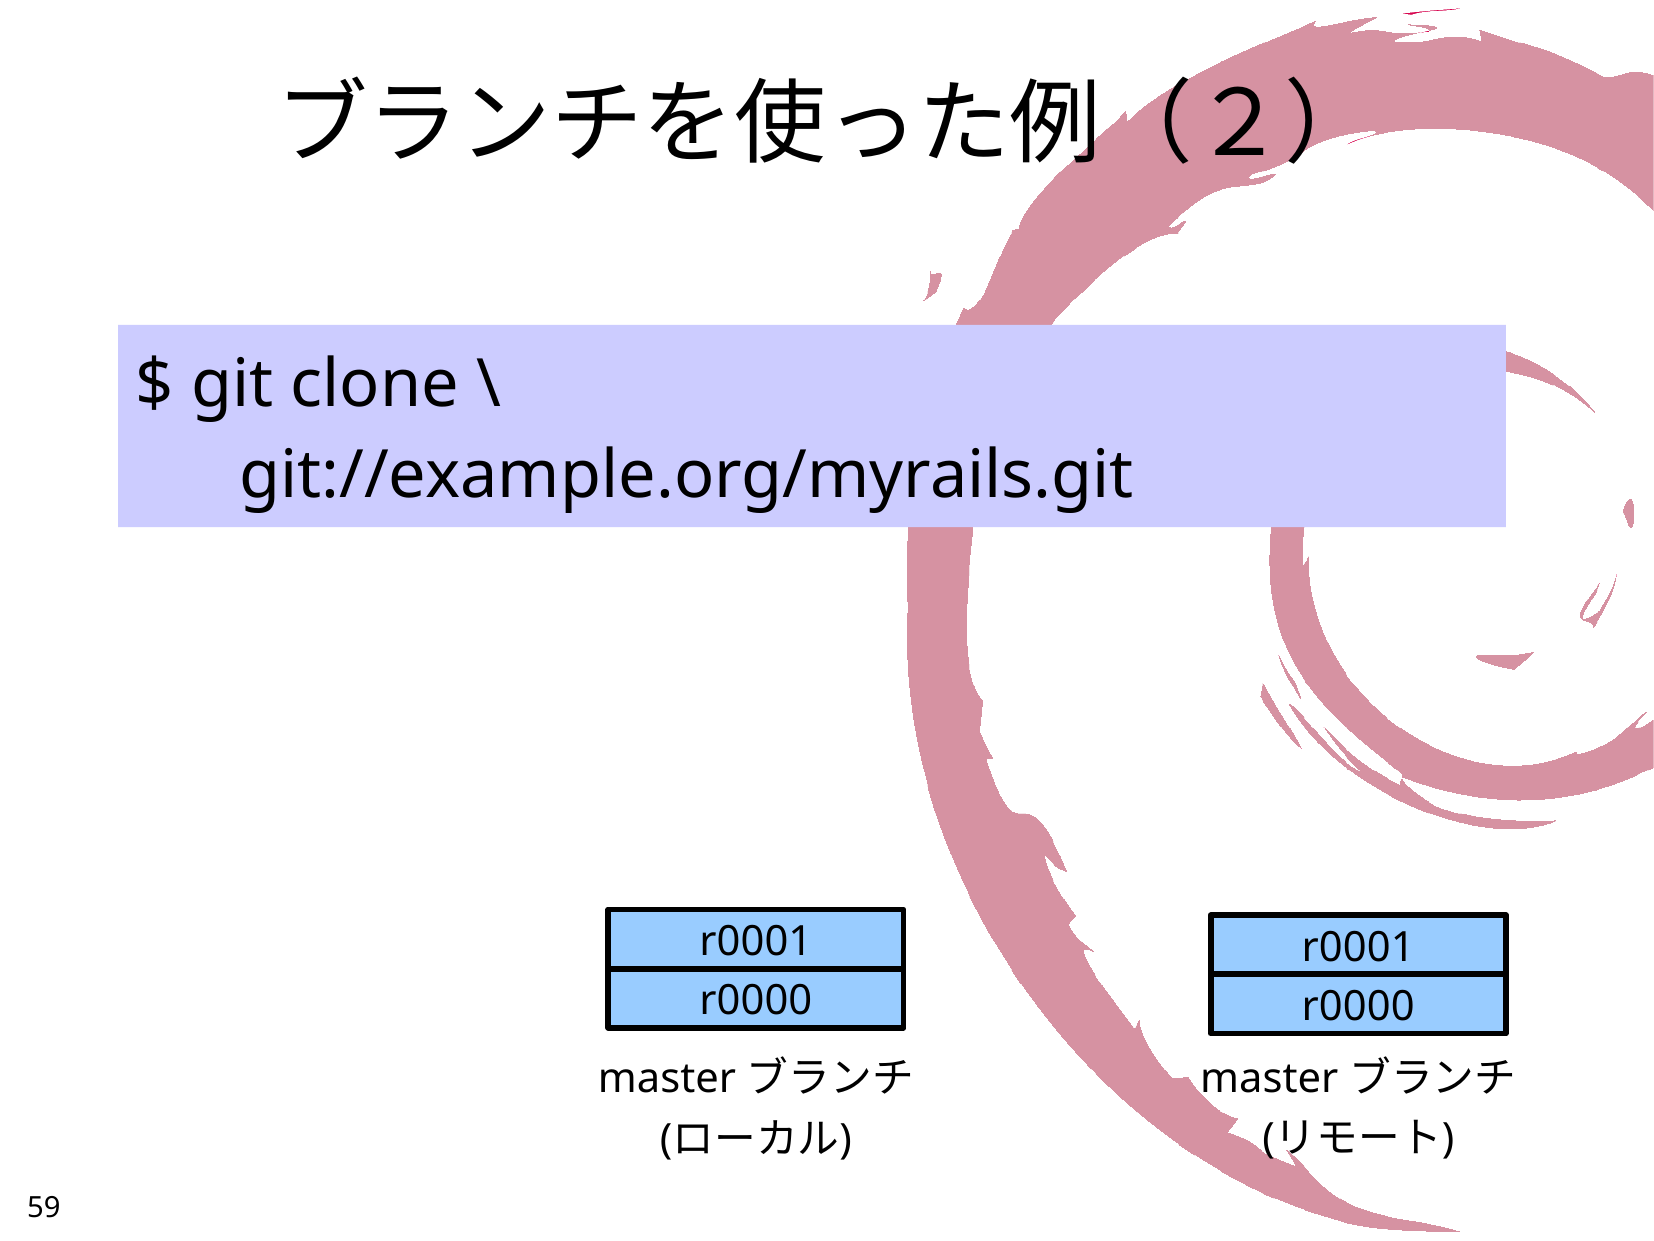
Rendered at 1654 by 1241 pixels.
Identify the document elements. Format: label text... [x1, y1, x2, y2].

text_box r0001 [1210, 915, 1506, 974]
text_box r0001 [608, 909, 904, 968]
text_box r0000 [1210, 974, 1506, 1034]
picture [886, 0, 1654, 1241]
text_box $ git clone \ git://example.org/myrails.git [118, 324, 1506, 518]
text_box master ブランチ (ローカル) [578, 1033, 934, 1162]
text_box master ブランチ (リモート) [1181, 1033, 1536, 1162]
text_box r0000 [608, 968, 904, 1028]
title ブランチを使った例（２） [82, 49, 1571, 257]
